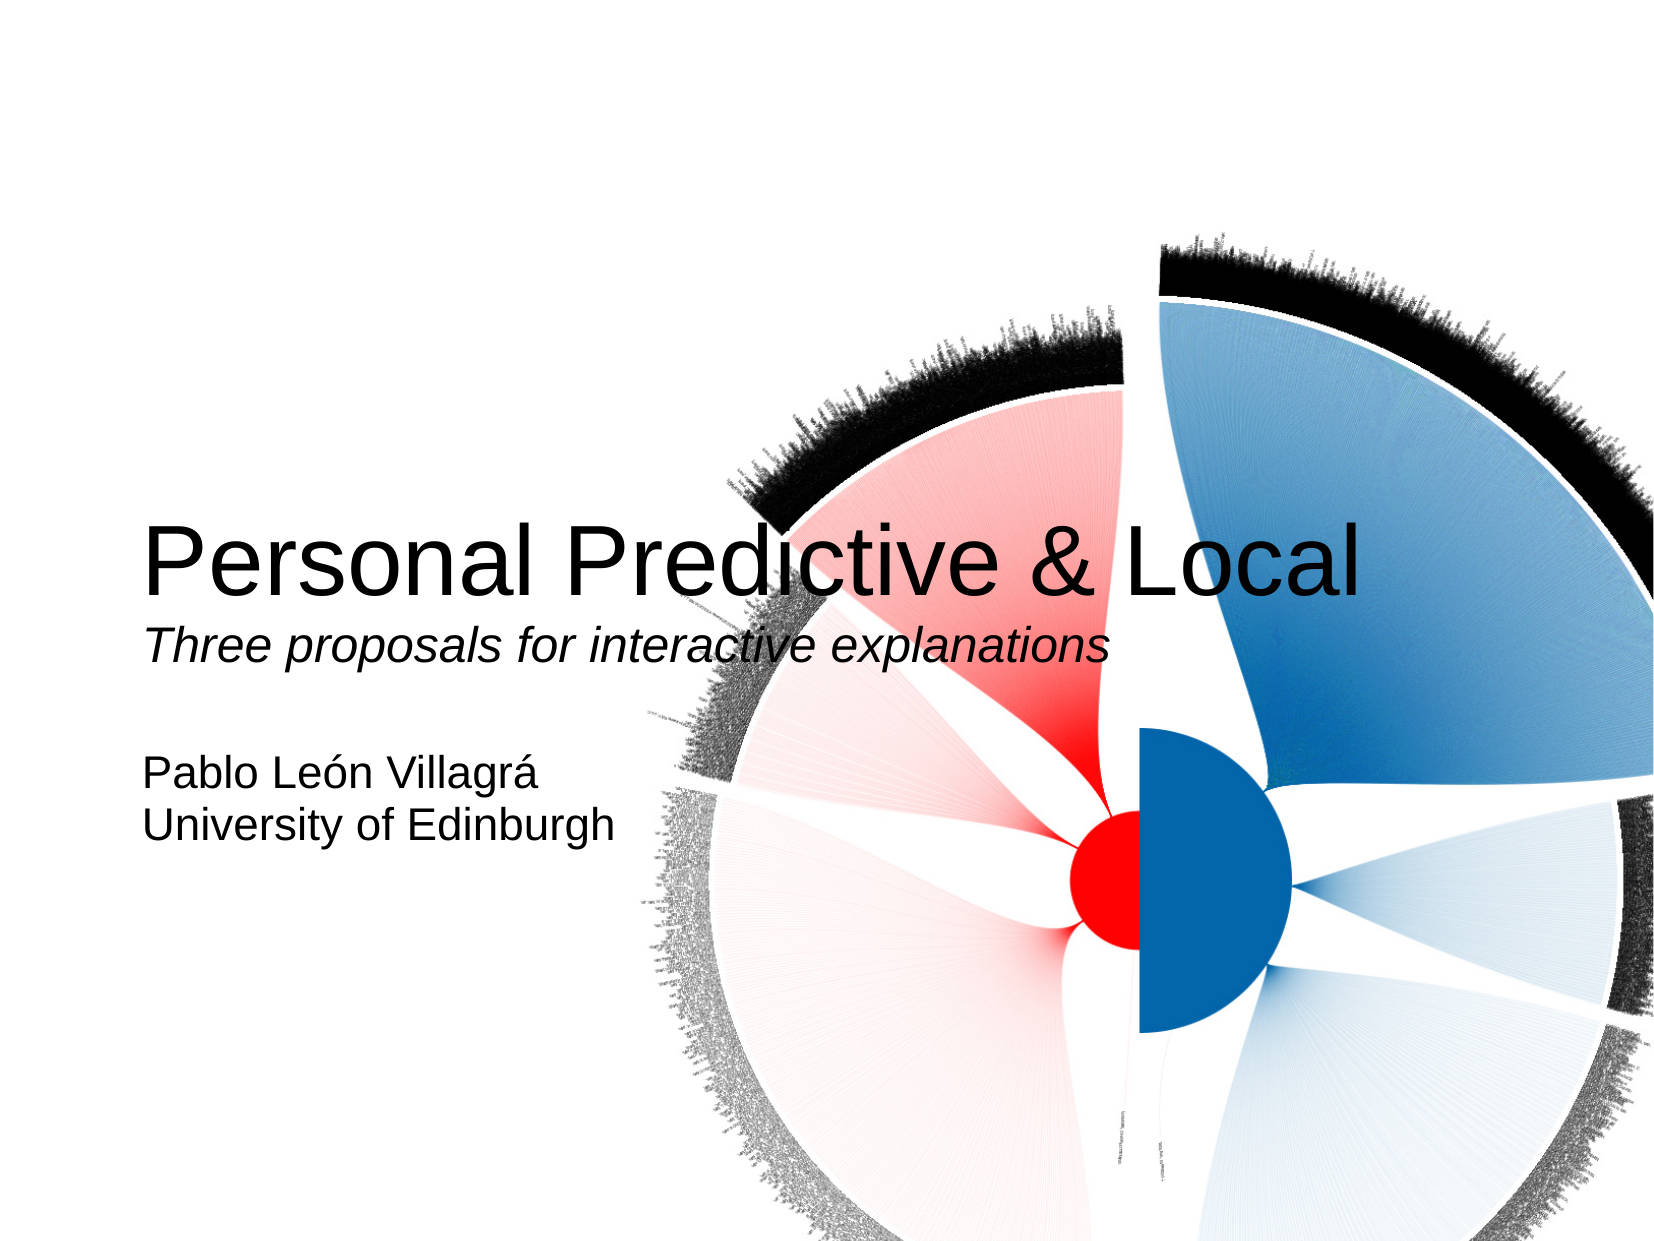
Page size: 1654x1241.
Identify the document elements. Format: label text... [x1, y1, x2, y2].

picture [377, 118, 1654, 1241]
subtitle Personal Predictive & Local Three proposals for interactive explanations Pablo León Villagrá University of Edinburgh [141, 197, 1630, 1158]
